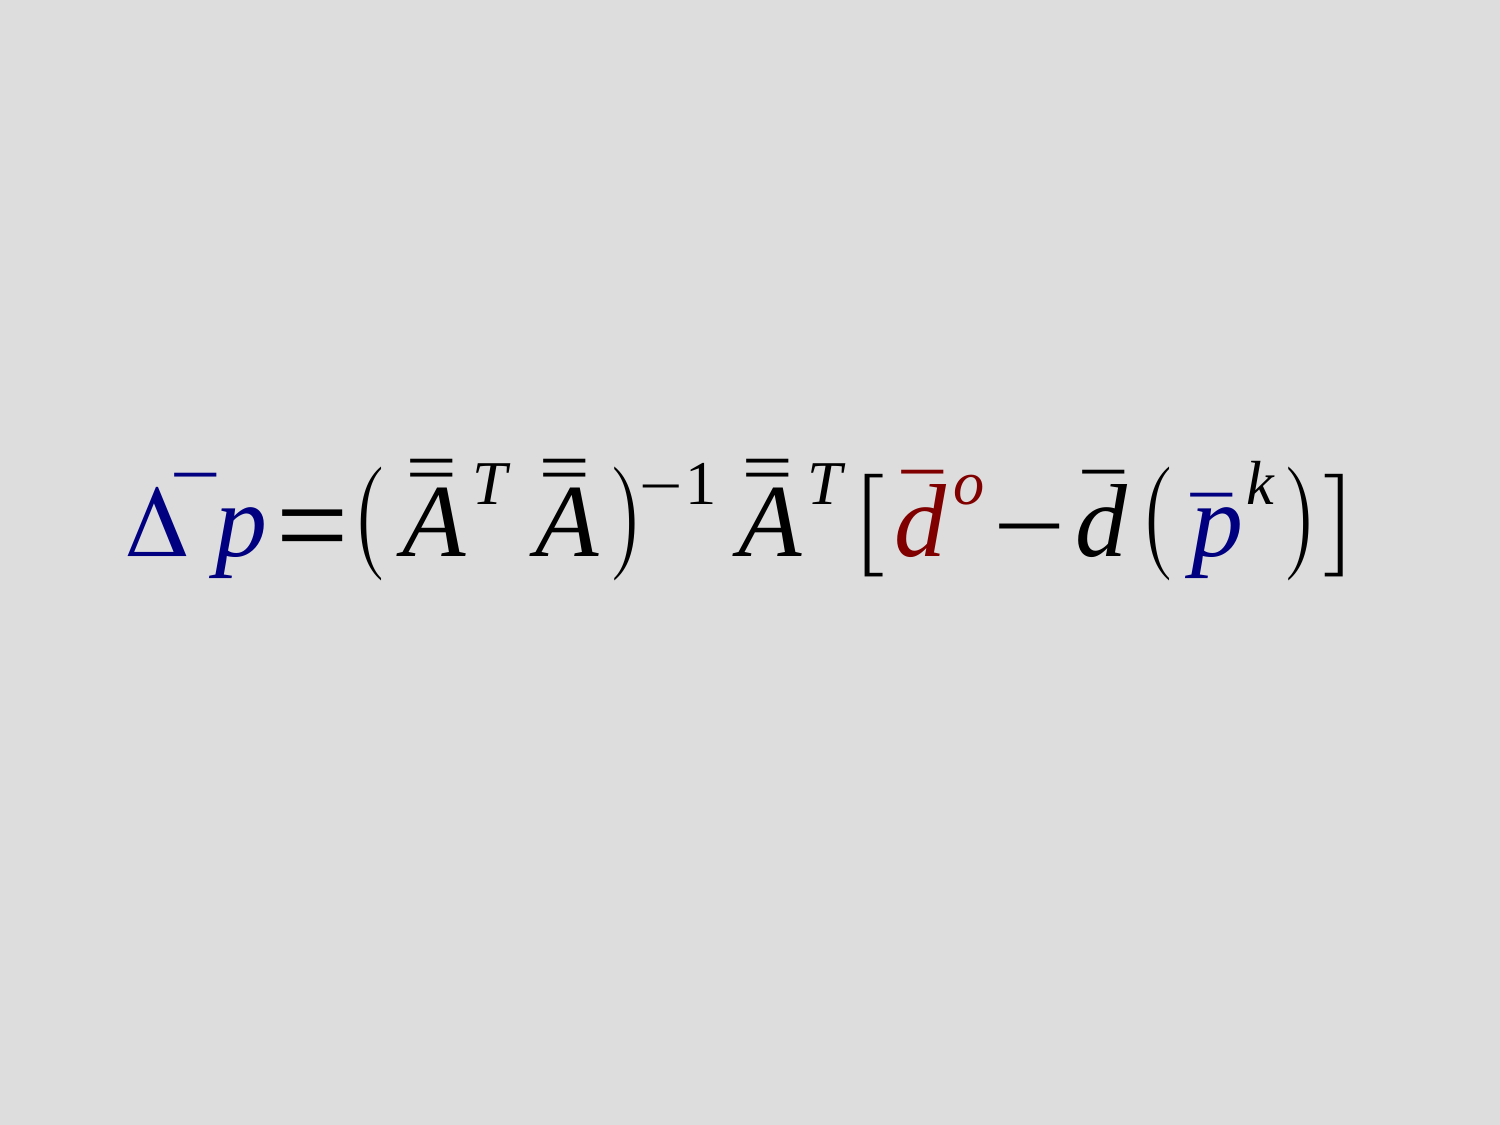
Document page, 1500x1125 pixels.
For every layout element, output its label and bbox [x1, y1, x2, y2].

chart [118, 448, 1356, 586]
